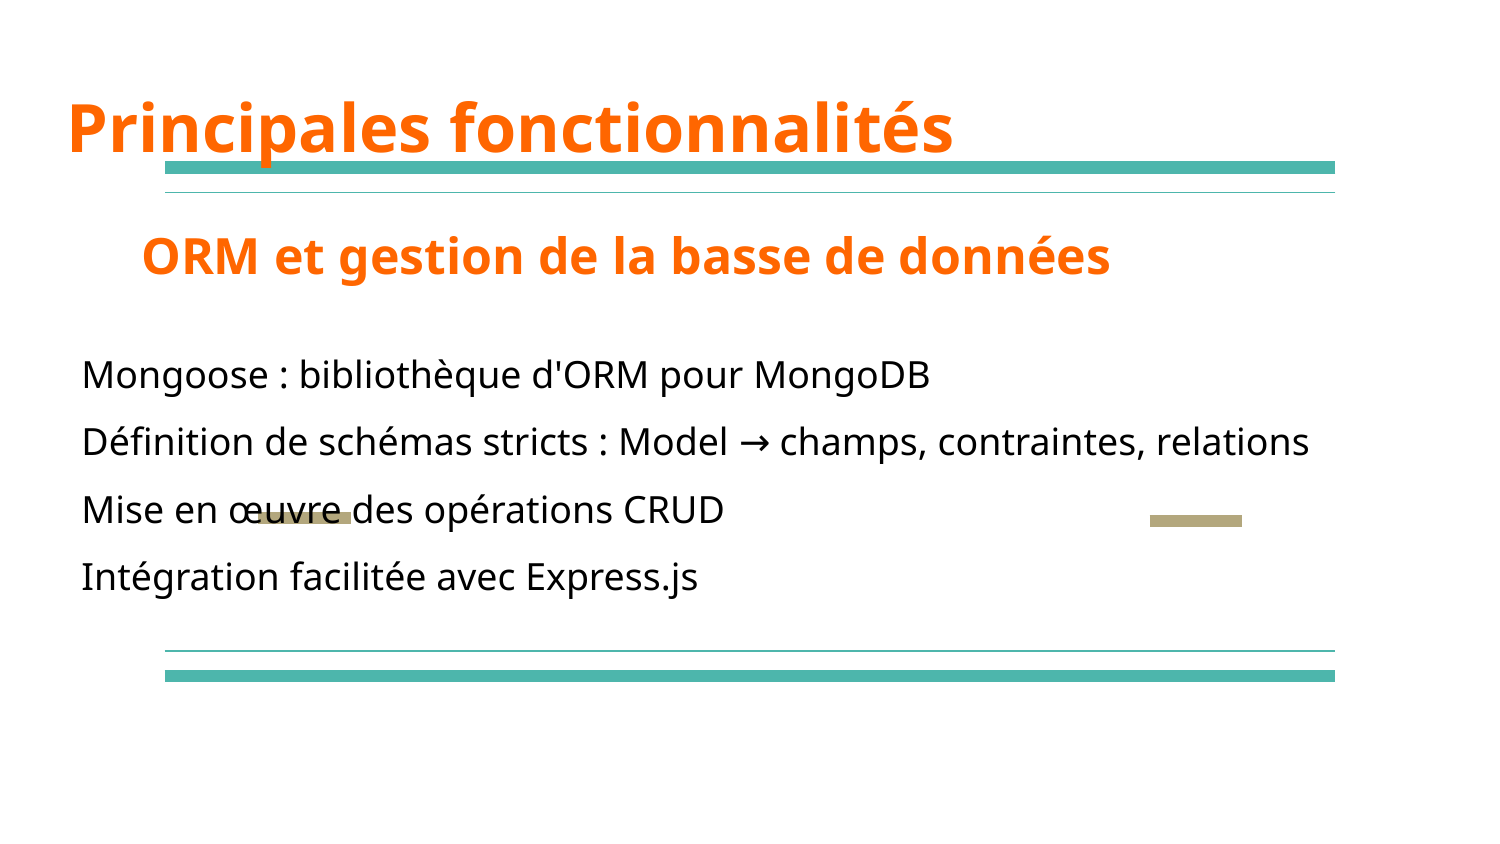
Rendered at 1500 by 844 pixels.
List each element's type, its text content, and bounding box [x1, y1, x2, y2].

title ORM et gestion de la basse de données [51, 209, 1449, 291]
title Principales fonctionnalités [51, 70, 1449, 187]
list Mongoose : bibliothèque d'ORM pour MongoDB Définition de schémas stricts : Model → champs, contraintes, relations Mise en œuvre des opérations CRUD Intégration facilitée avec Express.js [66, 313, 1350, 756]
